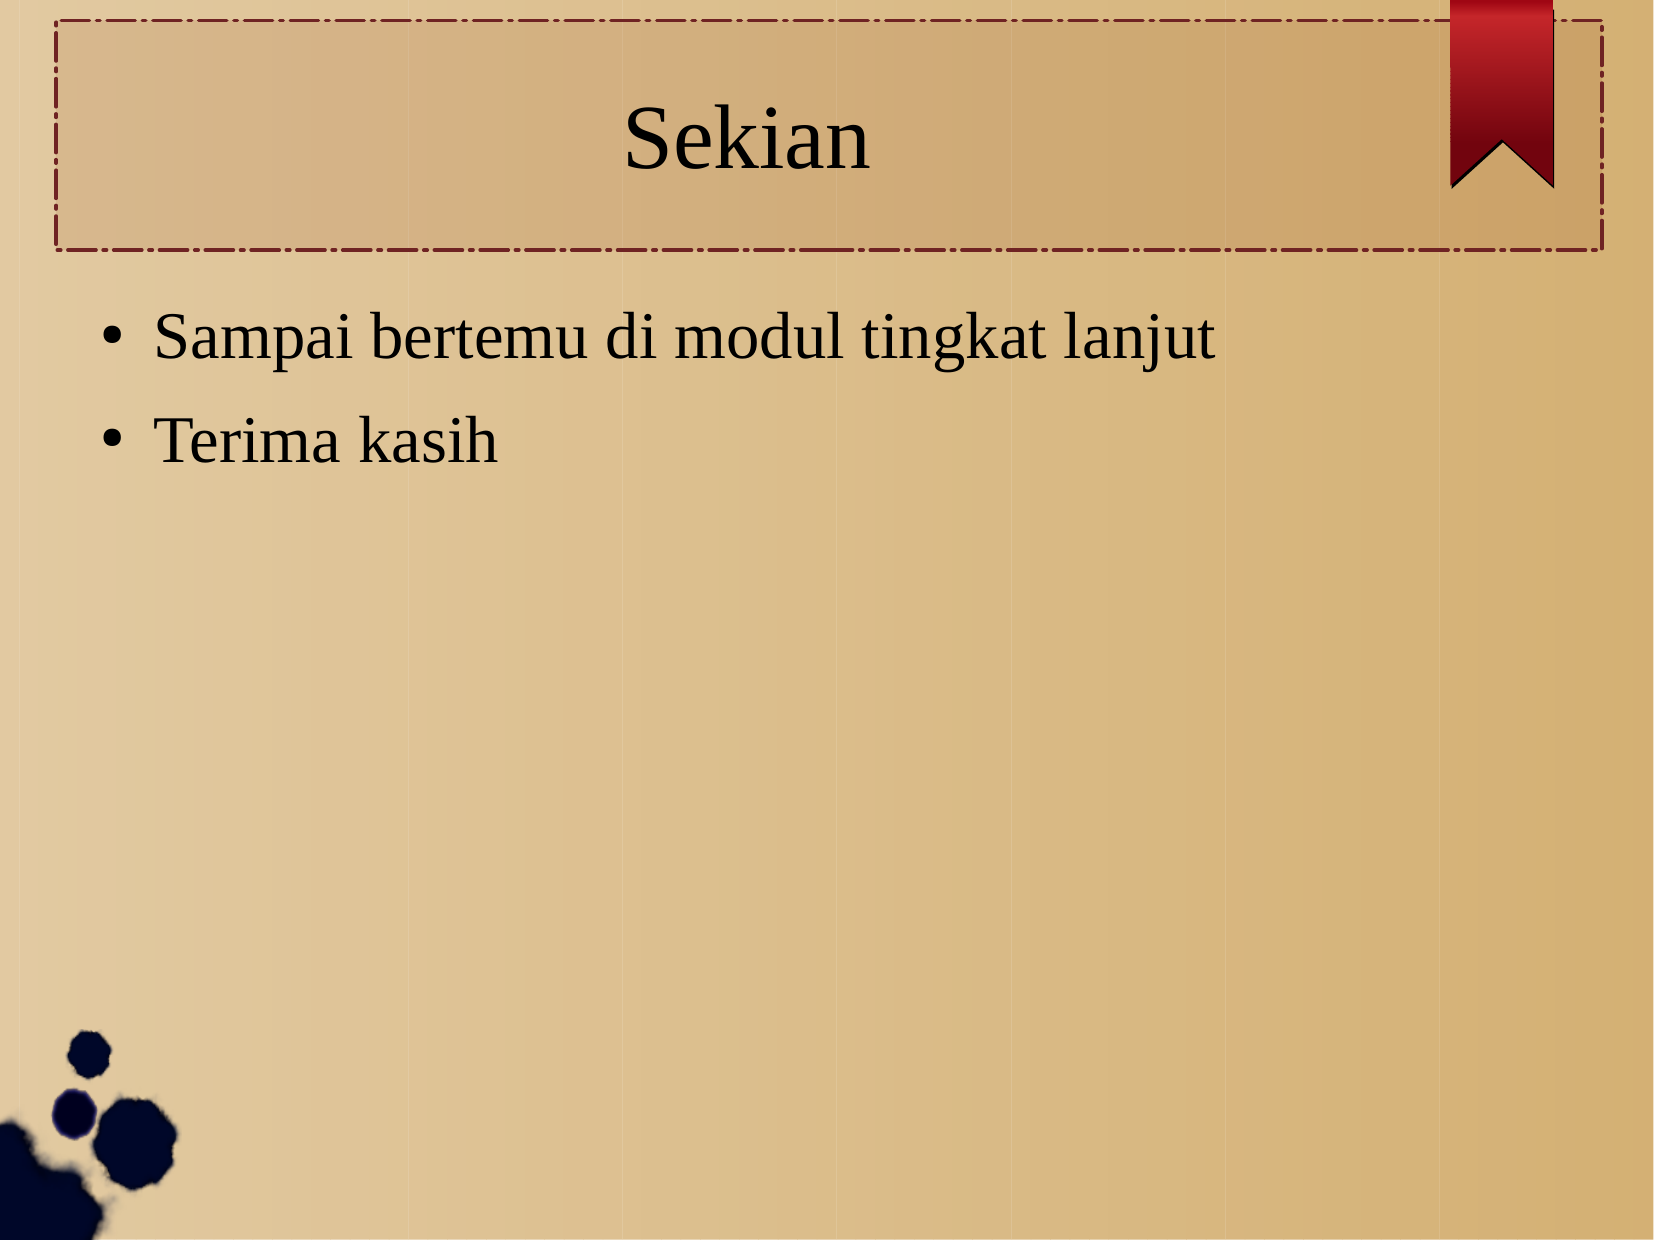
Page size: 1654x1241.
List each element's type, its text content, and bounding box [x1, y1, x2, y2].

list Sampai bertemu di modul tingkat lanjut Terima kasih [82, 299, 1571, 1019]
title Sekian [82, 47, 1412, 229]
